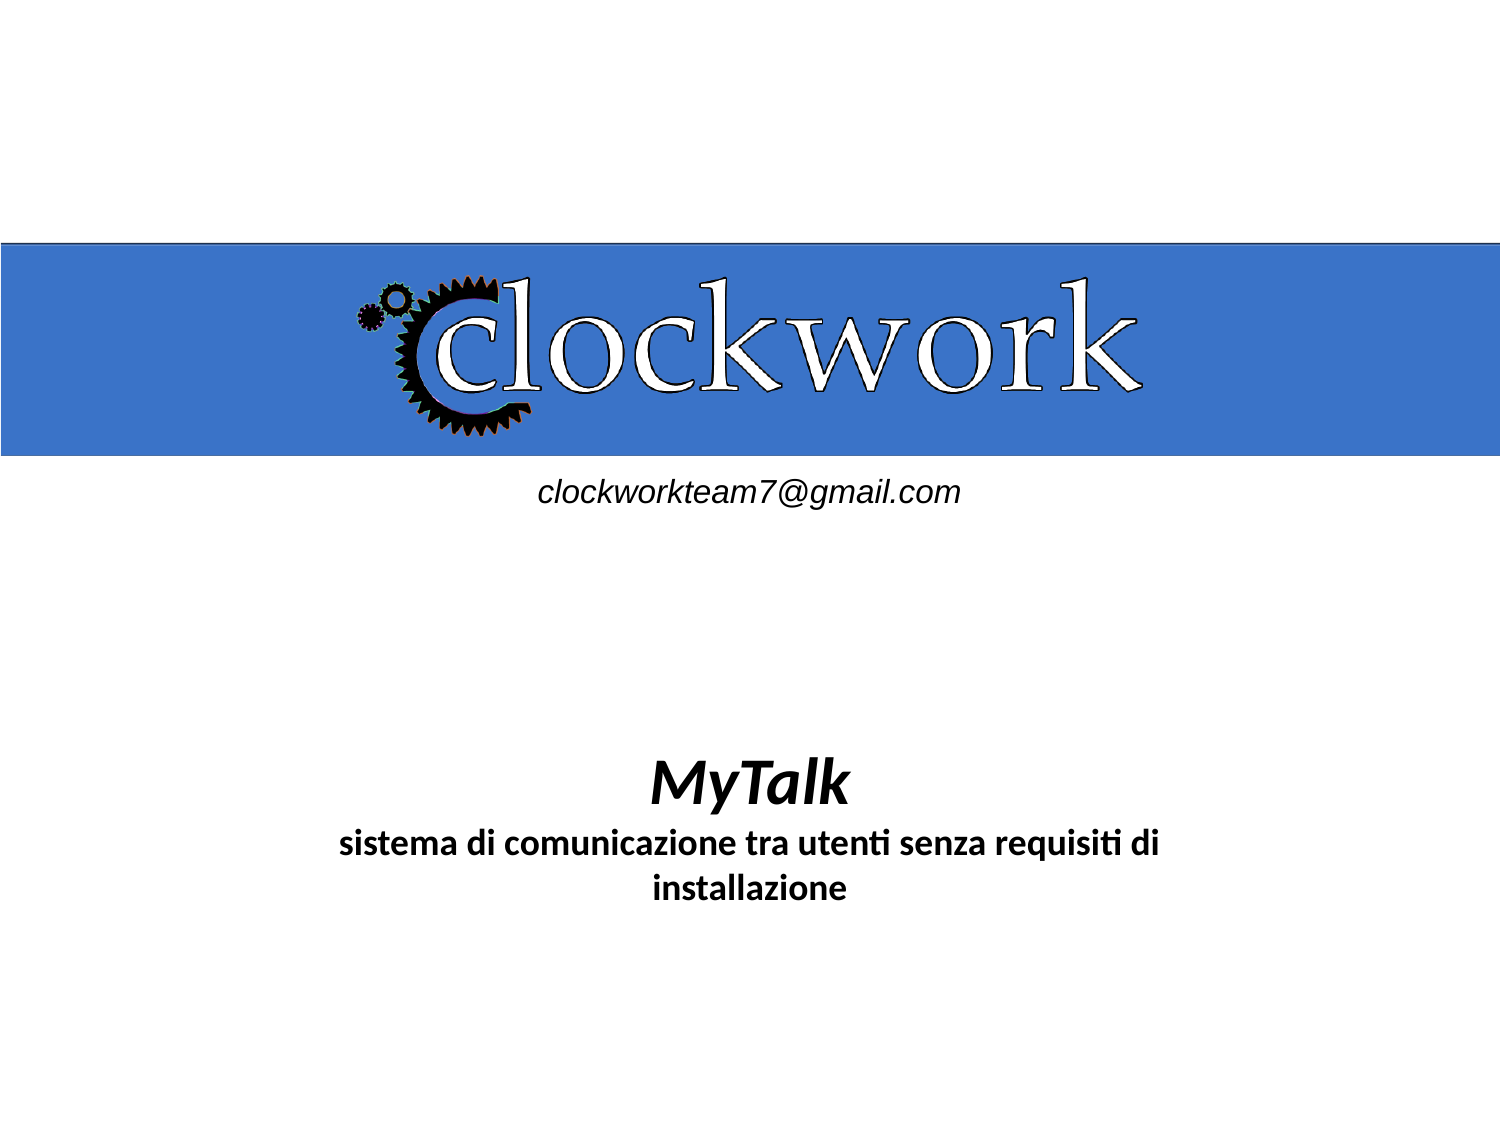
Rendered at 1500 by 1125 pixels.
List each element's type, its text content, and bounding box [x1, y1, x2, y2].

picture [0, 242, 1500, 456]
list MyTalk sistema di comunicazione tra utenti senza requisiti di installazione [224, 680, 1275, 1005]
text_box clockworkteam7@gmail.com [522, 465, 978, 518]
